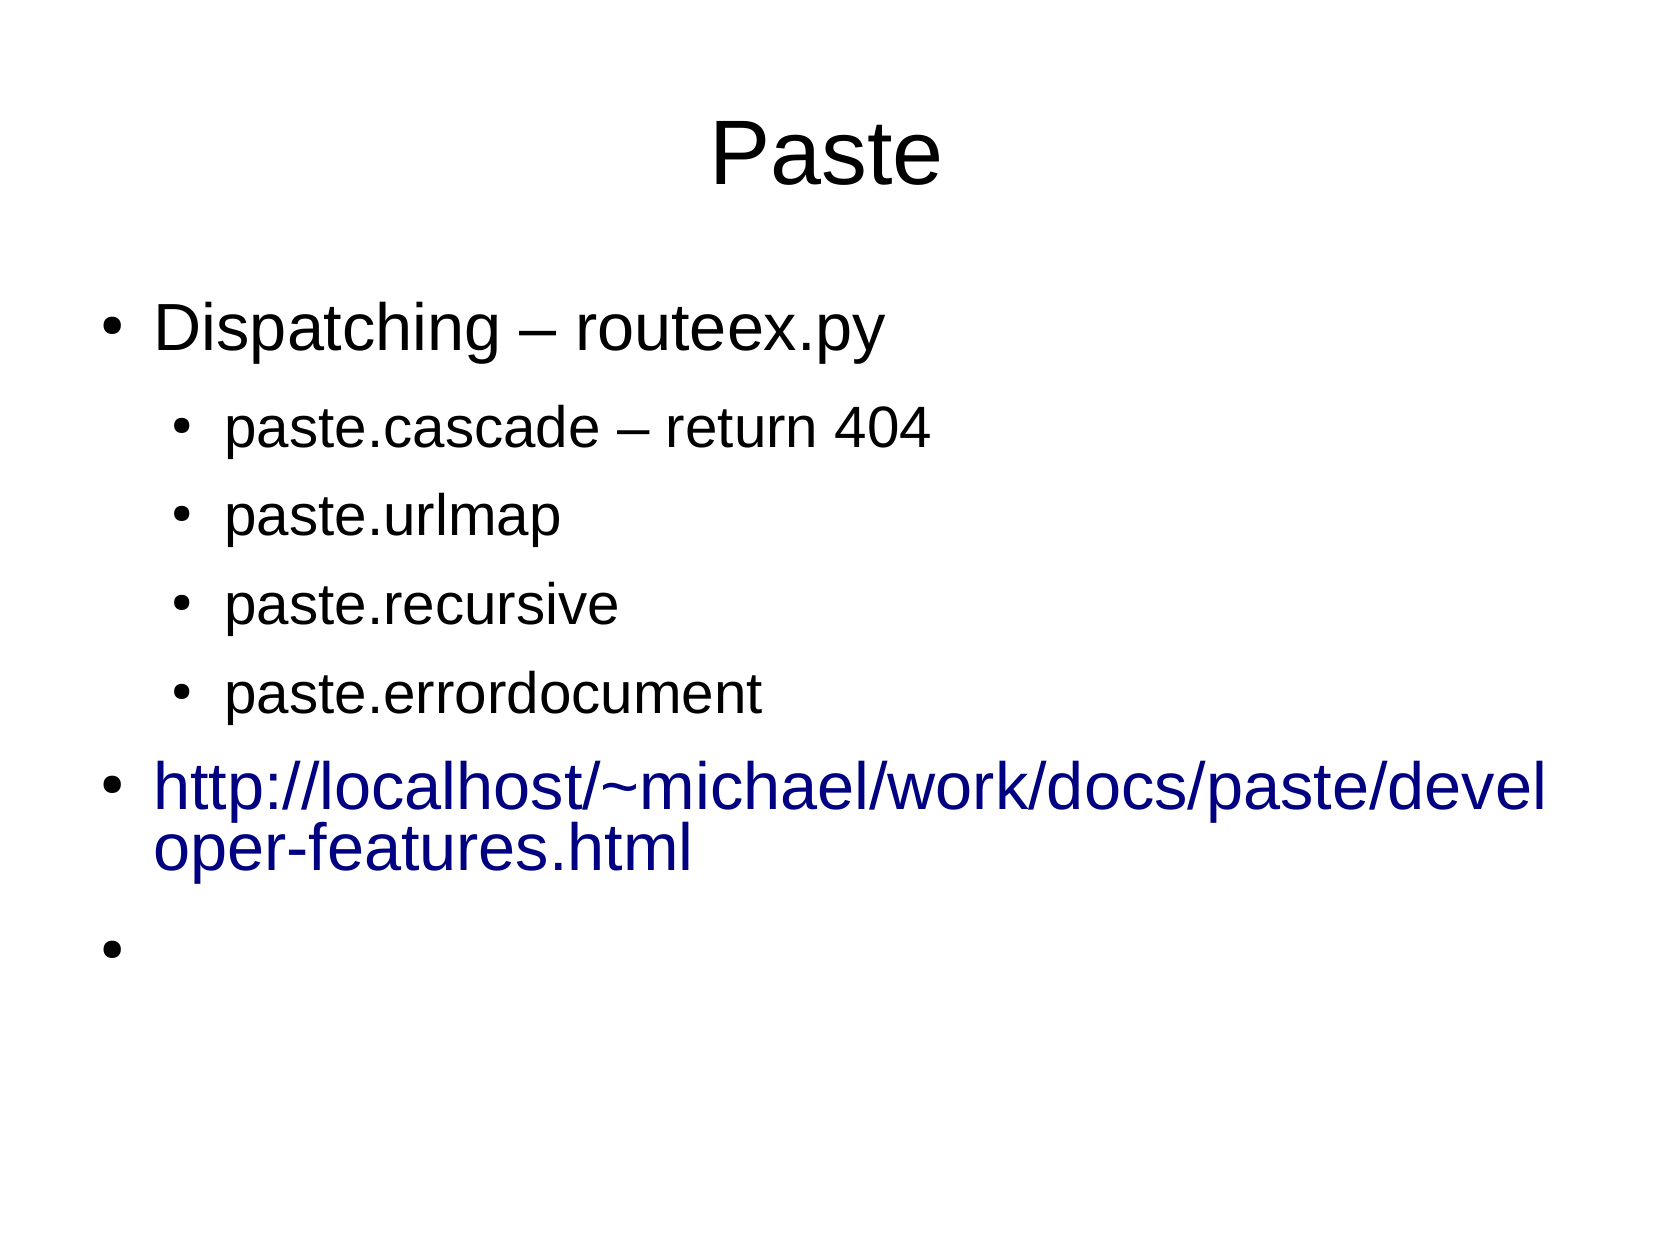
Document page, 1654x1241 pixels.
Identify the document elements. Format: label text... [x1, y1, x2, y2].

list Dispatching – routeex.py paste.cascade – return 404 paste.urlmap paste.recursive paste.errordocument http://localhost/~michael/work/docs/paste/developer-features.html [82, 290, 1571, 1109]
title Paste [82, 49, 1571, 257]
